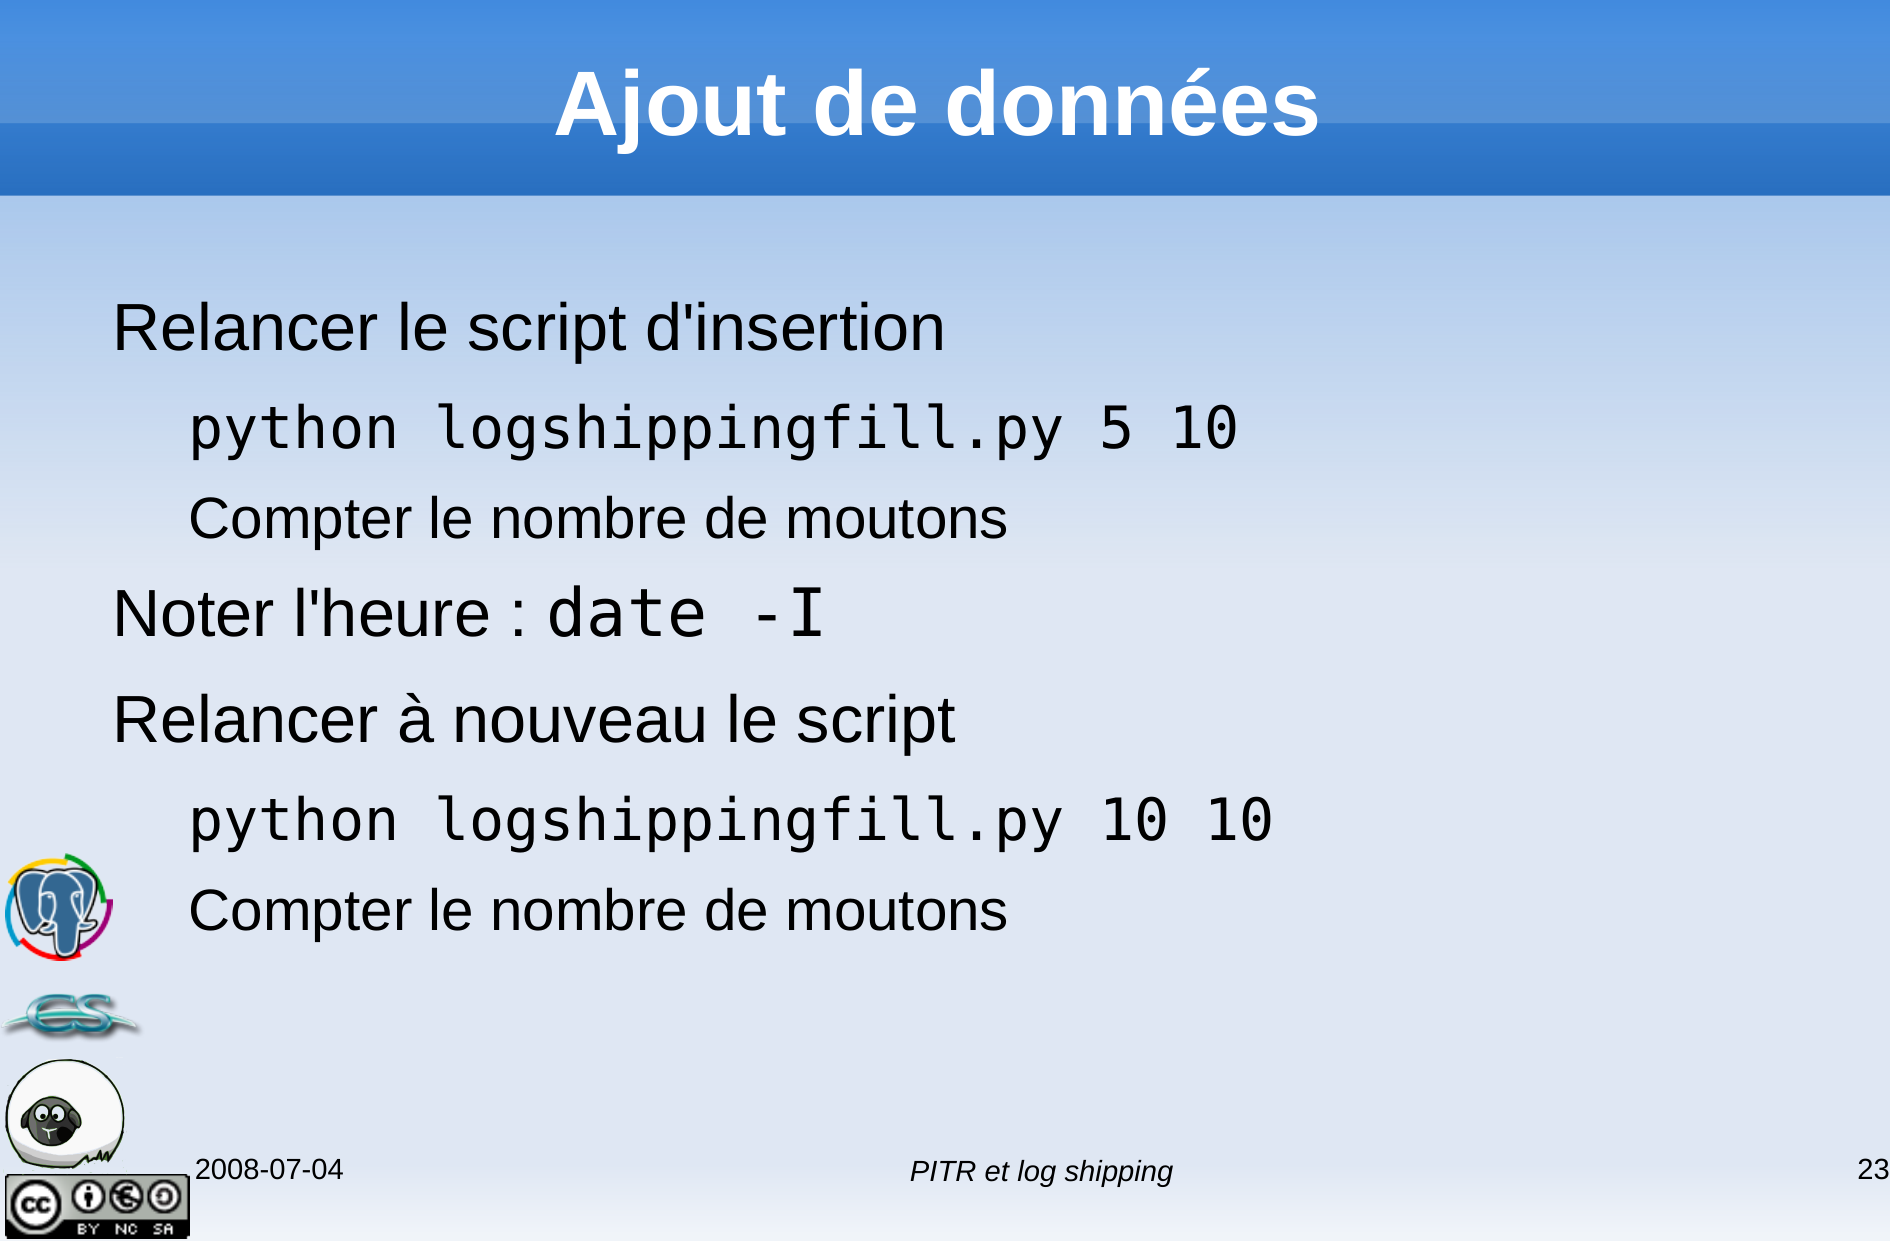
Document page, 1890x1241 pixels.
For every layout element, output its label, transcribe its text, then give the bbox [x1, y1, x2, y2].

title Ajout de données [87, 0, 1789, 208]
list Relancer le script d'insertion python logshippingfill.py 5 10 Compter le nombre de moutons Noter l'heure : date -I Relancer à nouveau le script python logshippingfill.py 10 10 Compter le nombre de moutons [94, 290, 1796, 1109]
picture [0, 0, 1890, 1241]
